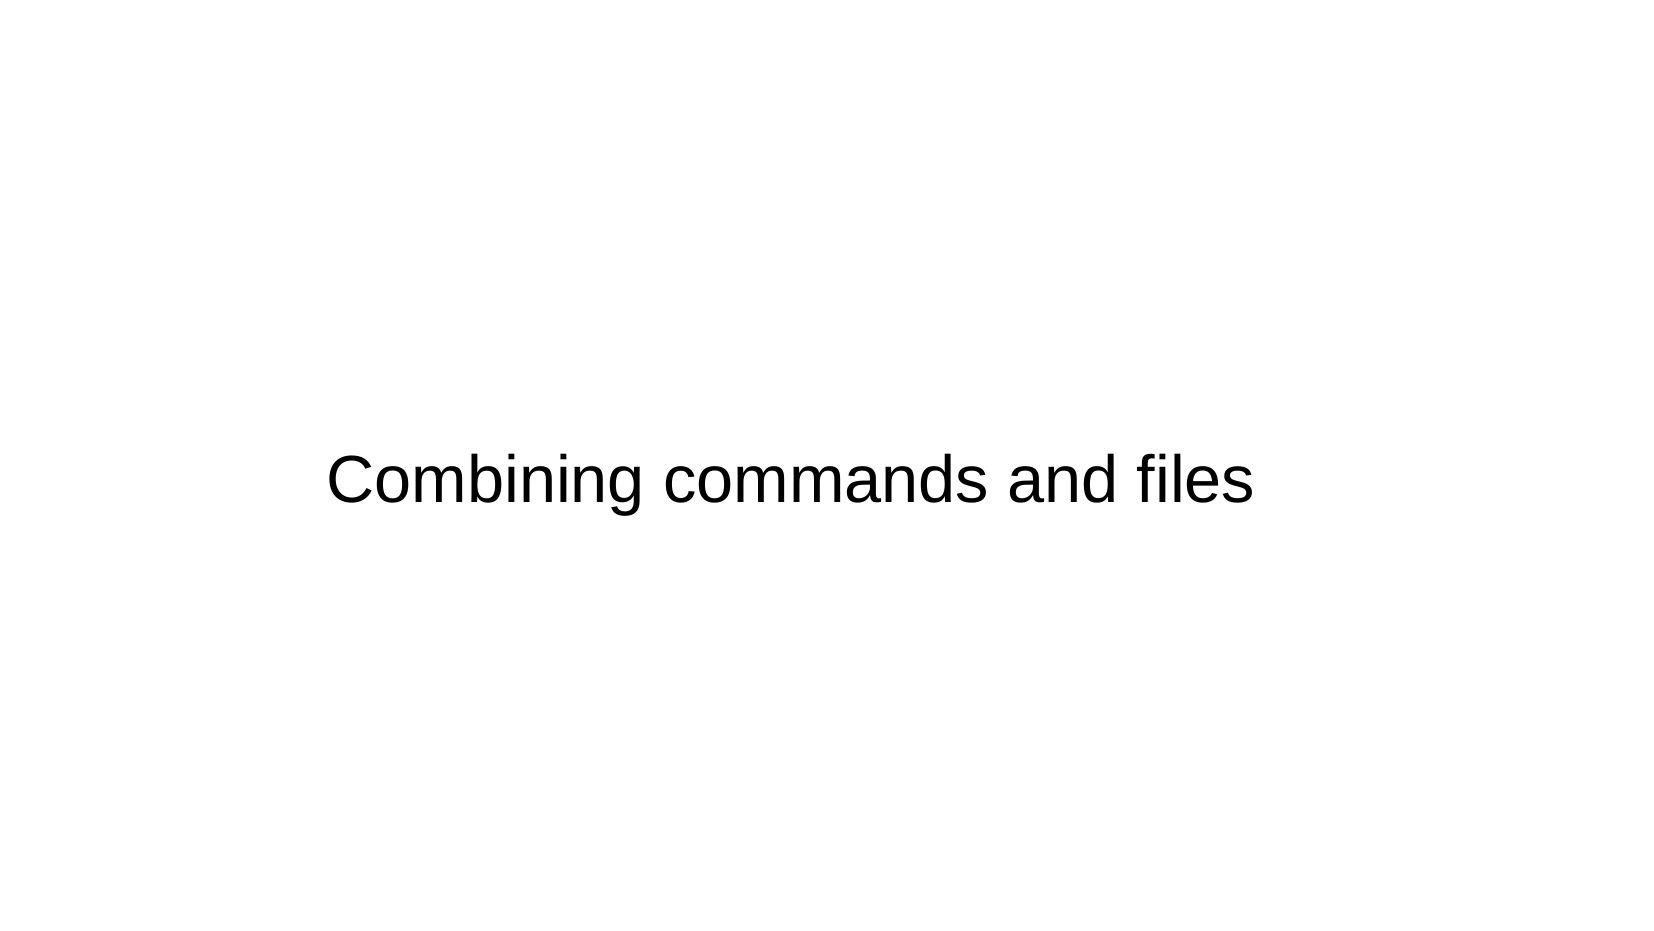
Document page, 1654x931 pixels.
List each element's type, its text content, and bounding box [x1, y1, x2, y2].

subtitle Combining commands and files [47, 60, 1536, 898]
